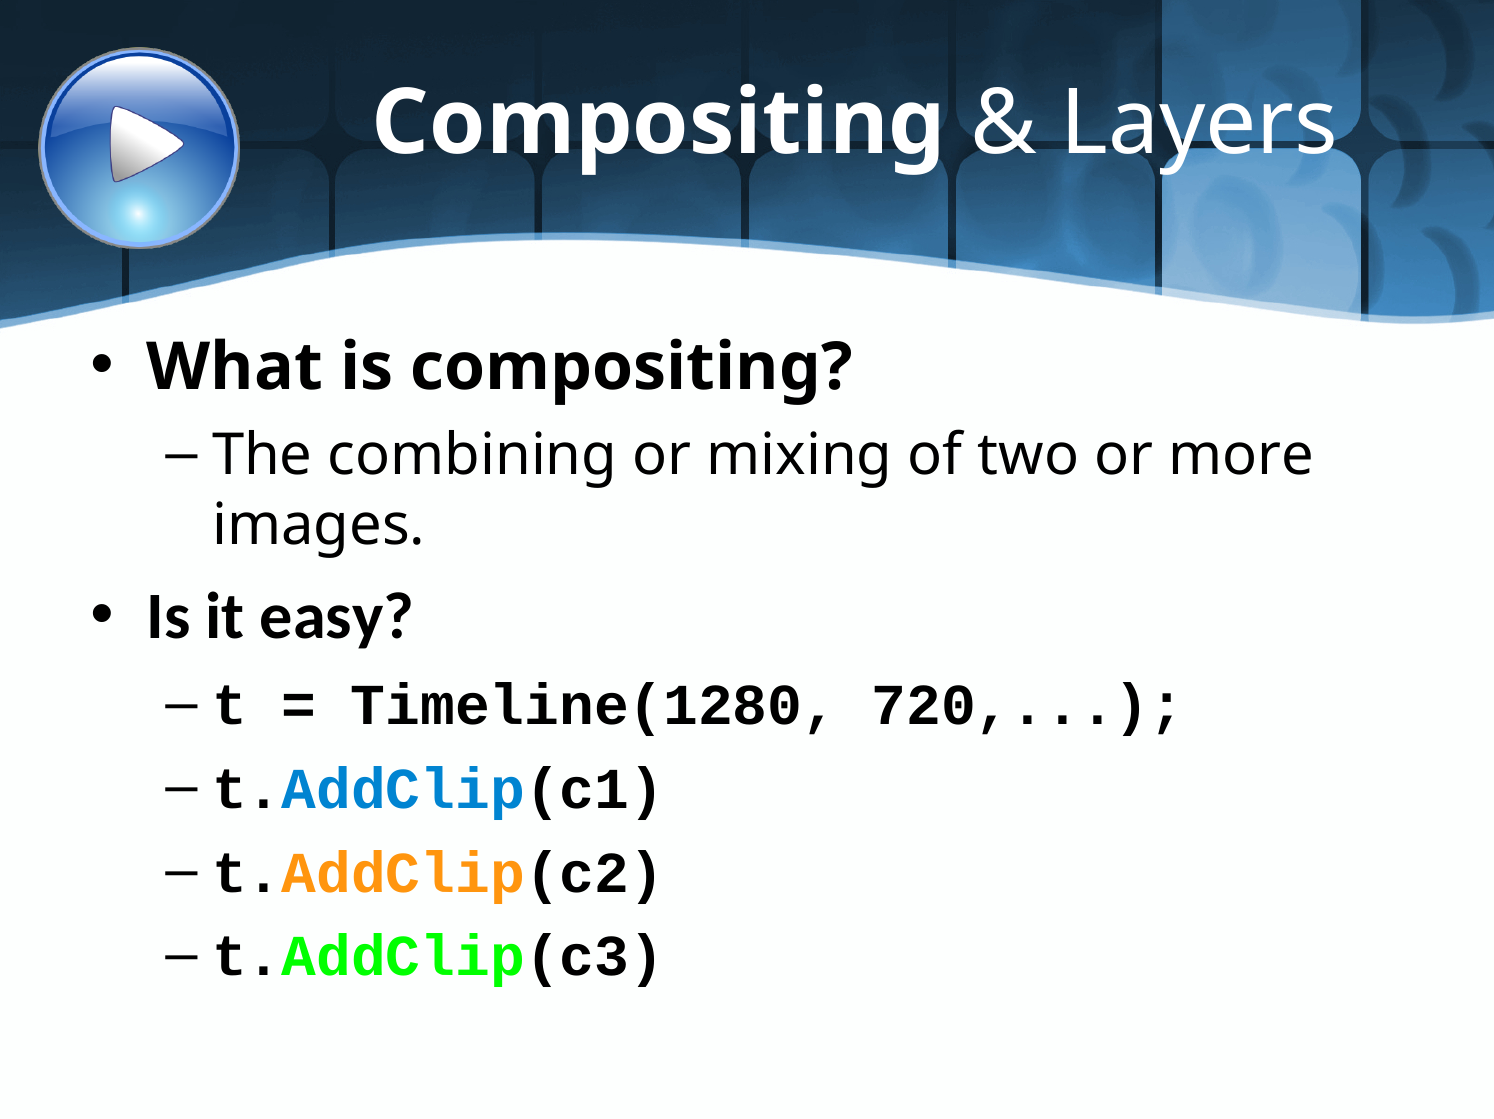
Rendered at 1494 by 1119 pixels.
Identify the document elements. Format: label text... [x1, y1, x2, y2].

picture [0, 0, 1494, 1119]
title Compositing & Layers [182, 23, 1494, 211]
list What is compositing? The combining or mixing of two or more images. Is it easy? t = Timeline(1280, 720,...); t.AddClip(c1) t.AddClip(c2) t.AddClip(c3) [75, 315, 1420, 1097]
